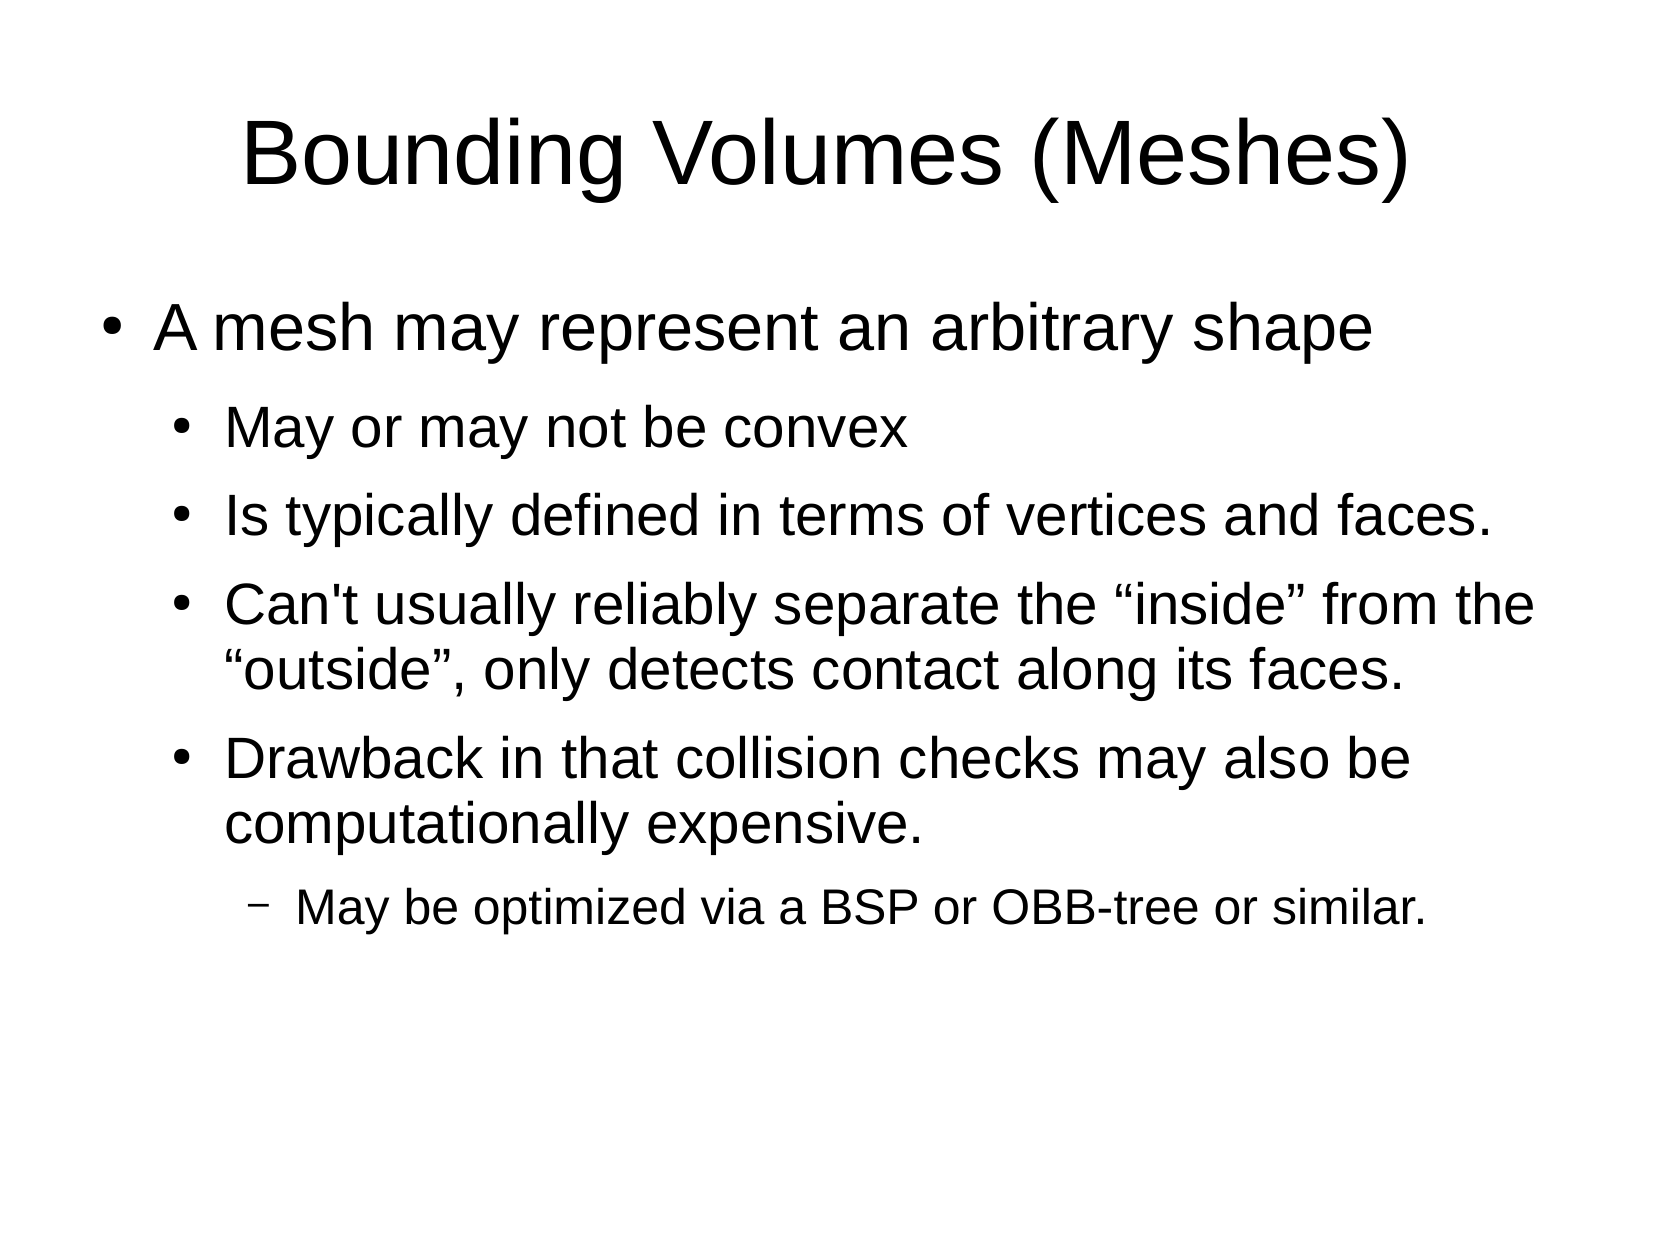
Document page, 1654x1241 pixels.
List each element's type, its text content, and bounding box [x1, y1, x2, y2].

title Bounding Volumes (Meshes) [82, 56, 1571, 250]
list A mesh may represent an arbitrary shape May or may not be convex Is typically defined in terms of vertices and faces. Can't usually reliably separate the “inside” from the “outside”, only detects contact along its faces. Drawback in that collision checks may also be computationally expensive. May be optimized via a BSP or OBB-tree or similar. [82, 290, 1571, 1162]
